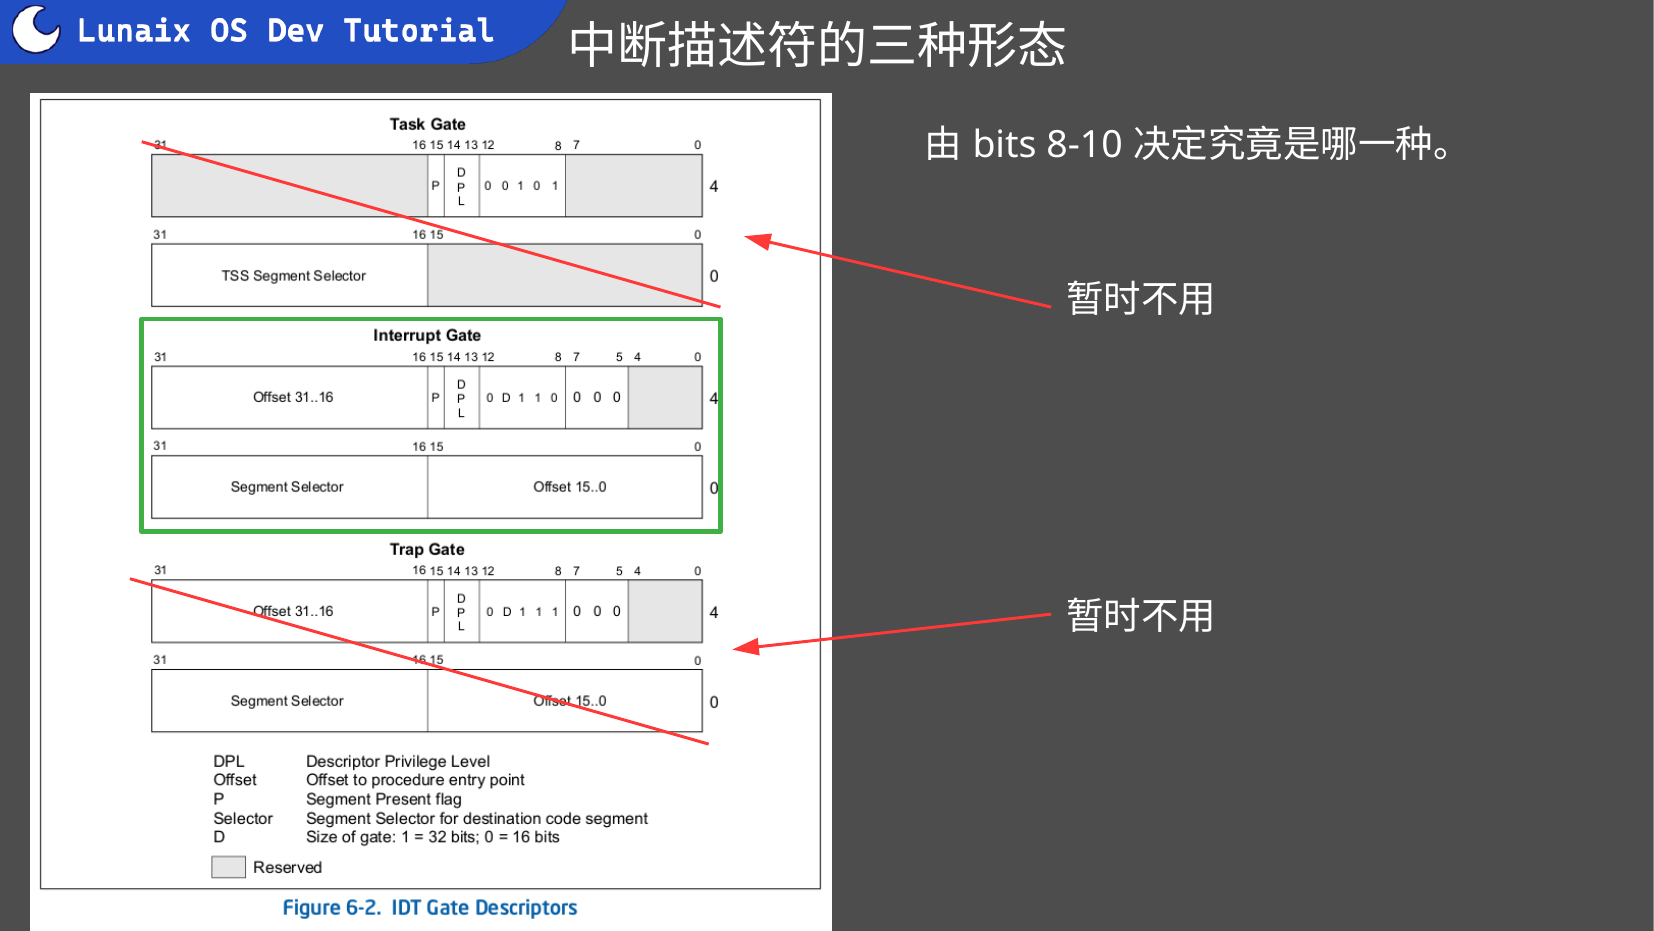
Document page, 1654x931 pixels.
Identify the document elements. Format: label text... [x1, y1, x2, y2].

title 中断描述符的三种形态 [566, 0, 1654, 83]
text_box 暂时不用 [1051, 261, 1453, 331]
picture [0, 0, 1654, 931]
text_box 由bits 8-10决定究竟是哪一种。 [909, 106, 1560, 176]
text_box 暂时不用 [1051, 578, 1453, 648]
